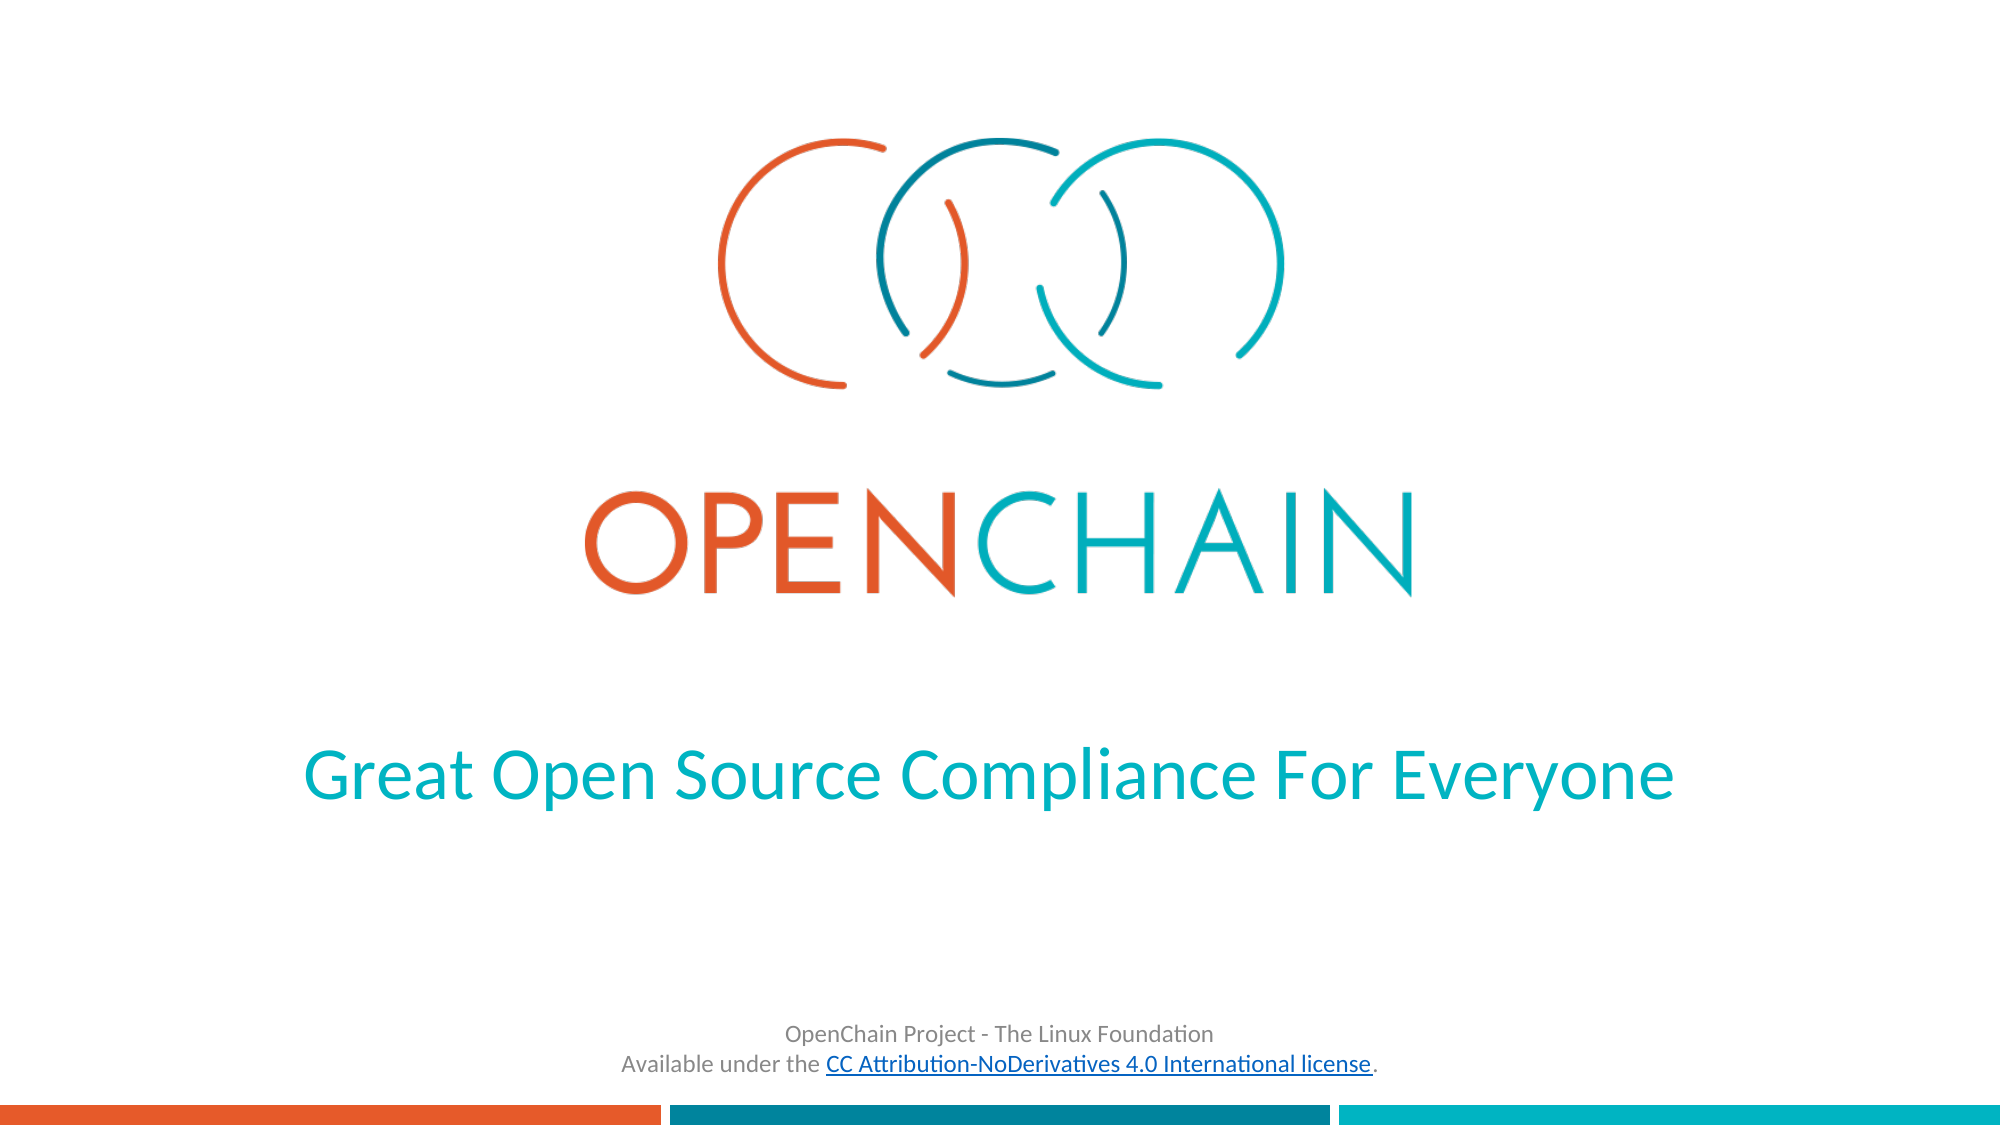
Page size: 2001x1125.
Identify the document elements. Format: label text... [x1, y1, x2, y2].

text_box OpenChain Project - The Linux Foundation Available under the CC Attribution-NoDerivatives 4.0 International license. [605, 1009, 1395, 1070]
subtitle Great Open Source Compliance For Everyone [110, 727, 1870, 844]
